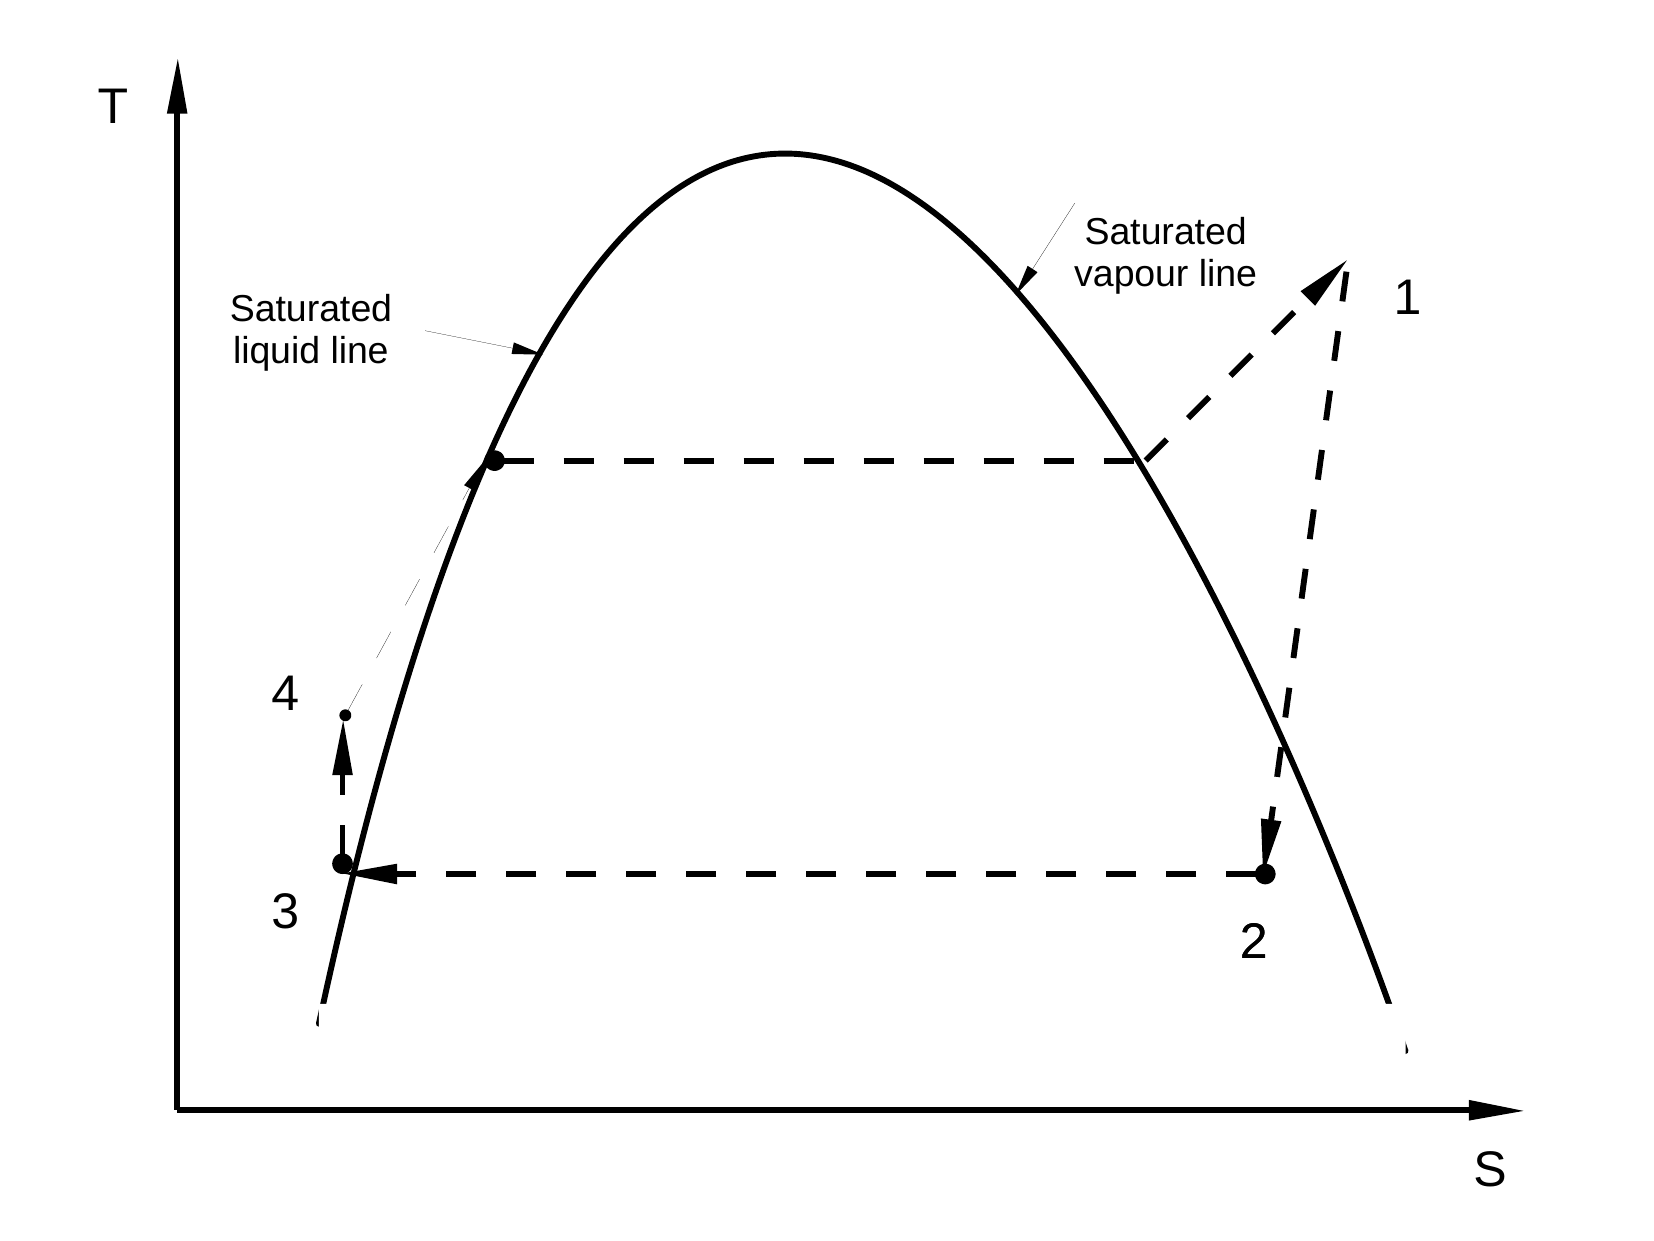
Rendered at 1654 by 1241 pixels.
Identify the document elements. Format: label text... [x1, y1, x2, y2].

text_box T [82, 70, 143, 142]
text_box S [1458, 1133, 1542, 1205]
text_box [318, 153, 1406, 1063]
text_box 2 [1225, 905, 1283, 977]
text_box 1 [1378, 262, 1437, 333]
text_box 3 [256, 876, 315, 948]
text_box Saturated vapour line [1059, 203, 1300, 302]
text_box 4 [256, 657, 315, 729]
text_box Saturated liquid line [214, 279, 455, 379]
